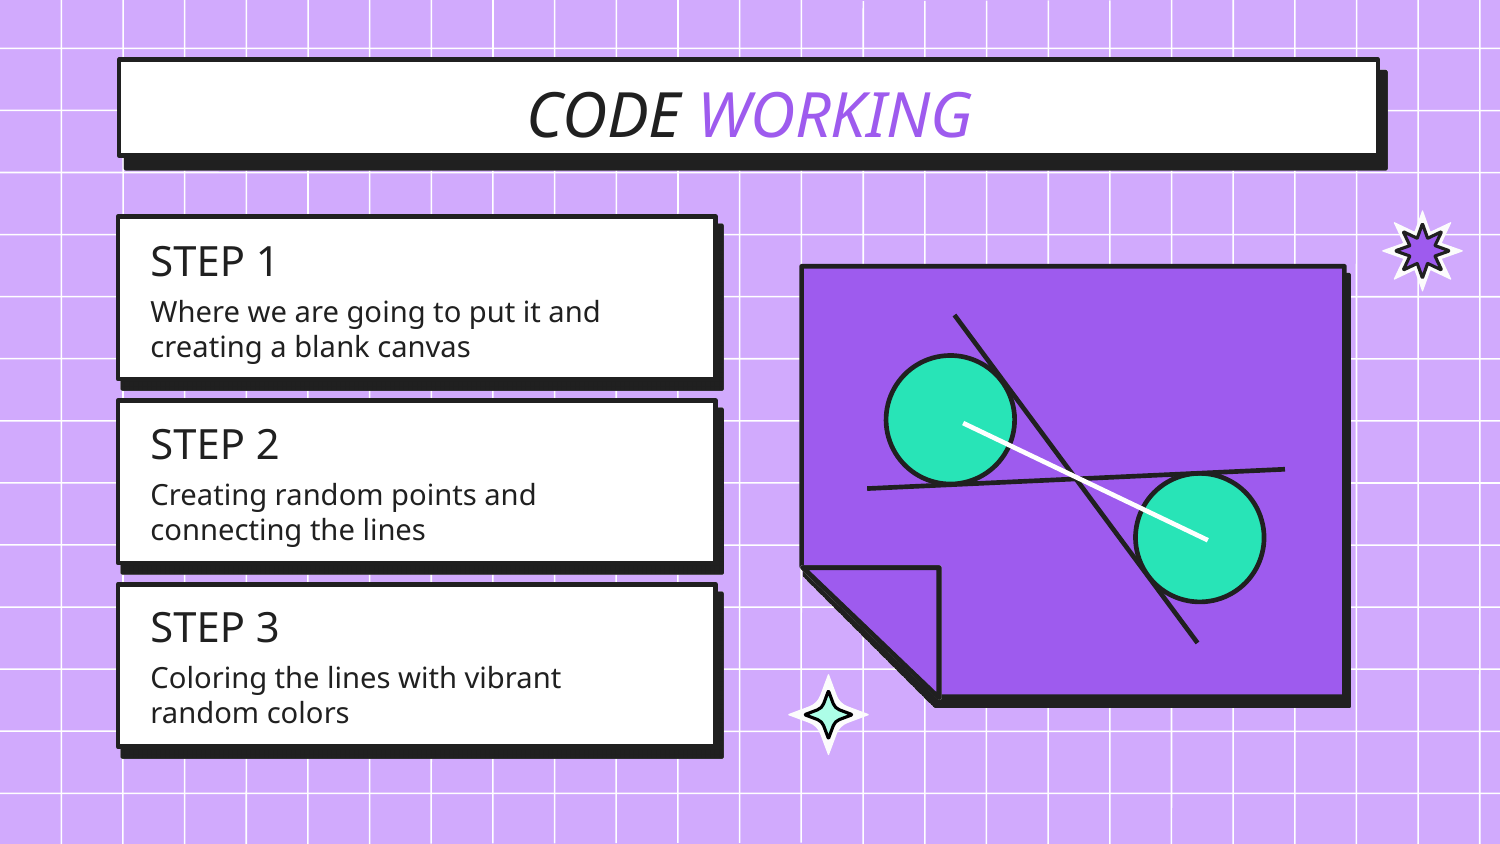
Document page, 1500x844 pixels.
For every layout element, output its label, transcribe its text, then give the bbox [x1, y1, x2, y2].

title CODE WORKING [118, 60, 1382, 155]
title STEP 2 [135, 402, 453, 461]
subtitle Where we are going to put it and creating a blank canvas [135, 278, 673, 373]
text_box [1382, 210, 1463, 292]
title STEP 1 [135, 219, 453, 278]
subtitle Creating random points and connecting the lines [135, 461, 673, 556]
subtitle Coloring the lines with vibrant random colors [135, 644, 673, 739]
text_box [788, 674, 869, 756]
title STEP 3 [135, 586, 453, 644]
text_box [886, 355, 1015, 483]
text_box [1135, 475, 1265, 602]
